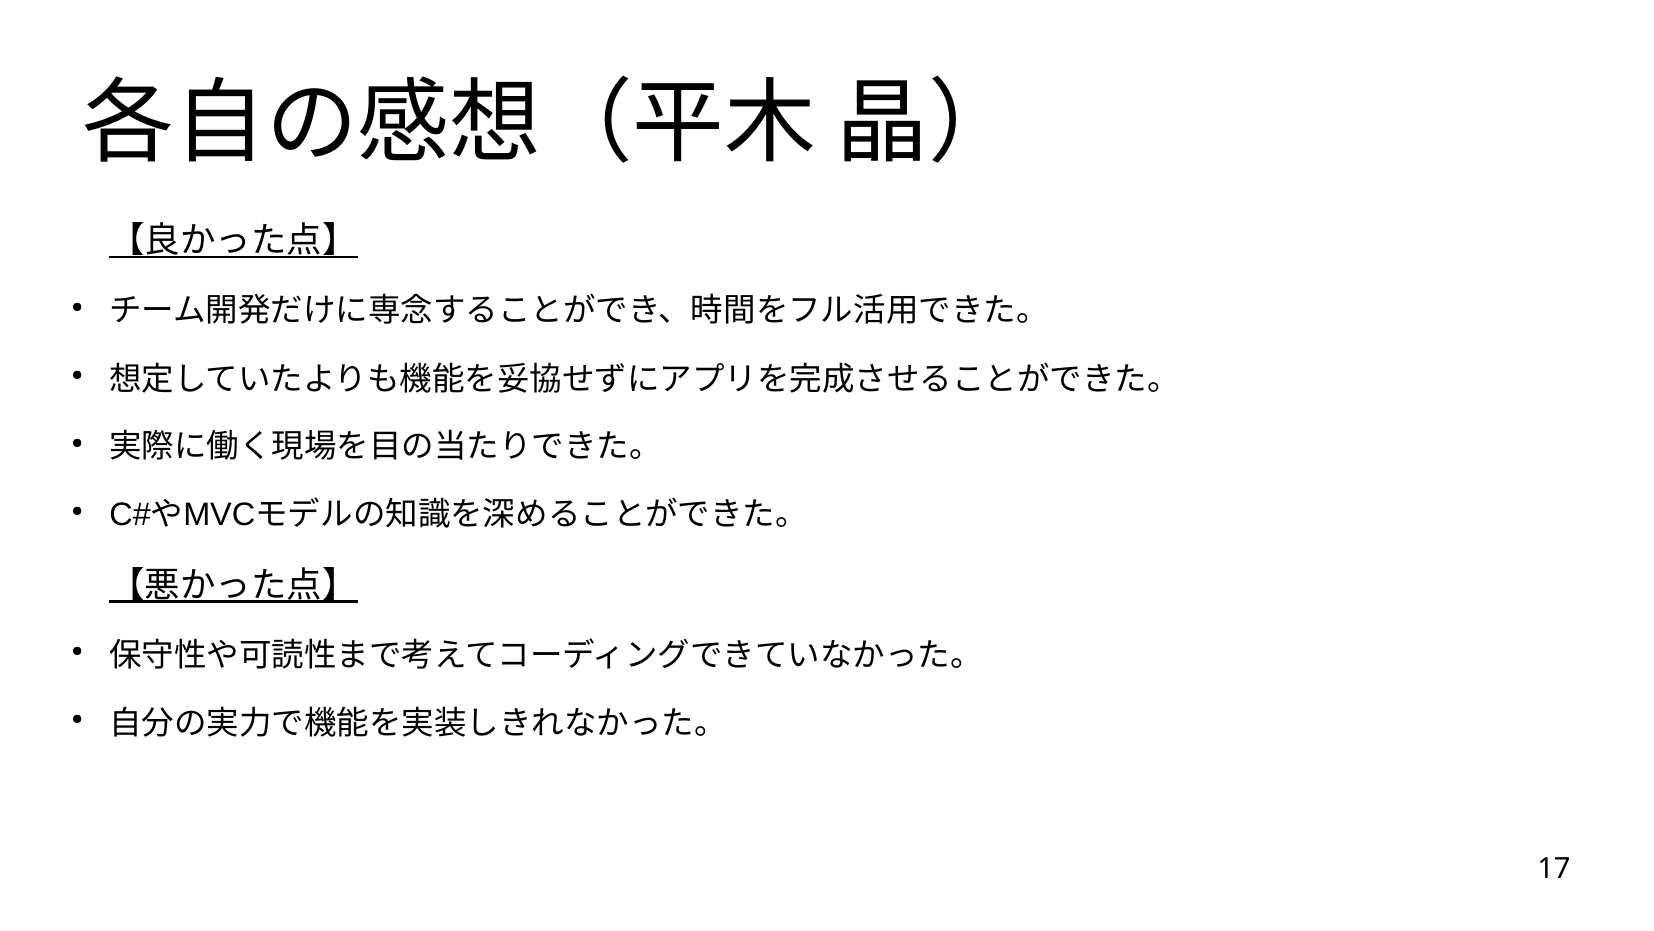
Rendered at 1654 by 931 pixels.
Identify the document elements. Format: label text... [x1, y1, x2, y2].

title 各自の感想（平木 晶） [82, 37, 1571, 193]
list 【良かった点】 チーム開発だけに専念することができ、時間をフル活用できた。 想定していたよりも機能を妥協せずにアプリを完成させることができた。 実際に働く現場を目の当たりできた。 C#やMVCモデルの知識を深めることができた。 【悪かった点】 保守性や可読性まで考えてコーディングできていなかった。 自分の実力で機能を実装しきれなかった。 [59, 211, 1548, 752]
